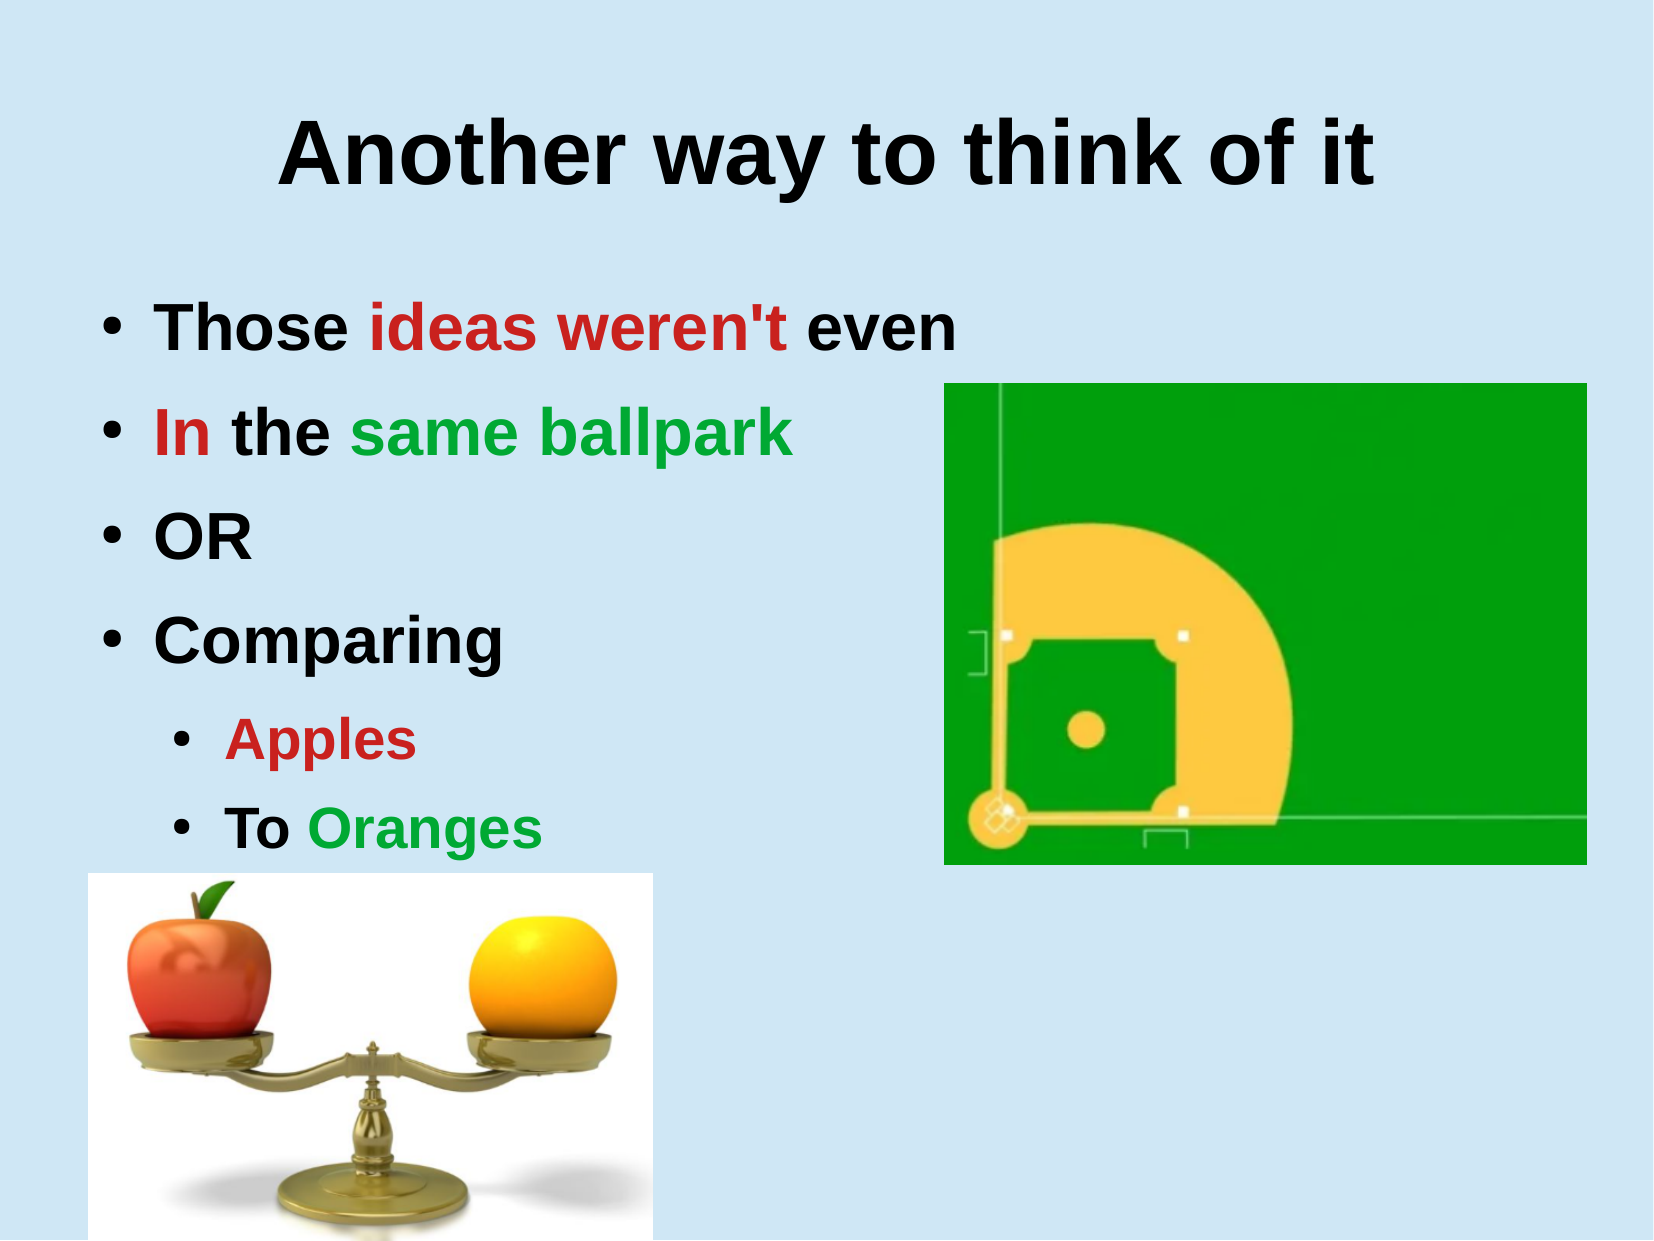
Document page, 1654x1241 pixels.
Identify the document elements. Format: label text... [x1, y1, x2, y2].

picture [944, 383, 1587, 866]
title Another way to think of it [82, 49, 1571, 257]
list Those ideas weren't even In the same ballpark OR Comparing Apples To Oranges [82, 290, 1571, 1010]
picture [88, 873, 653, 1241]
